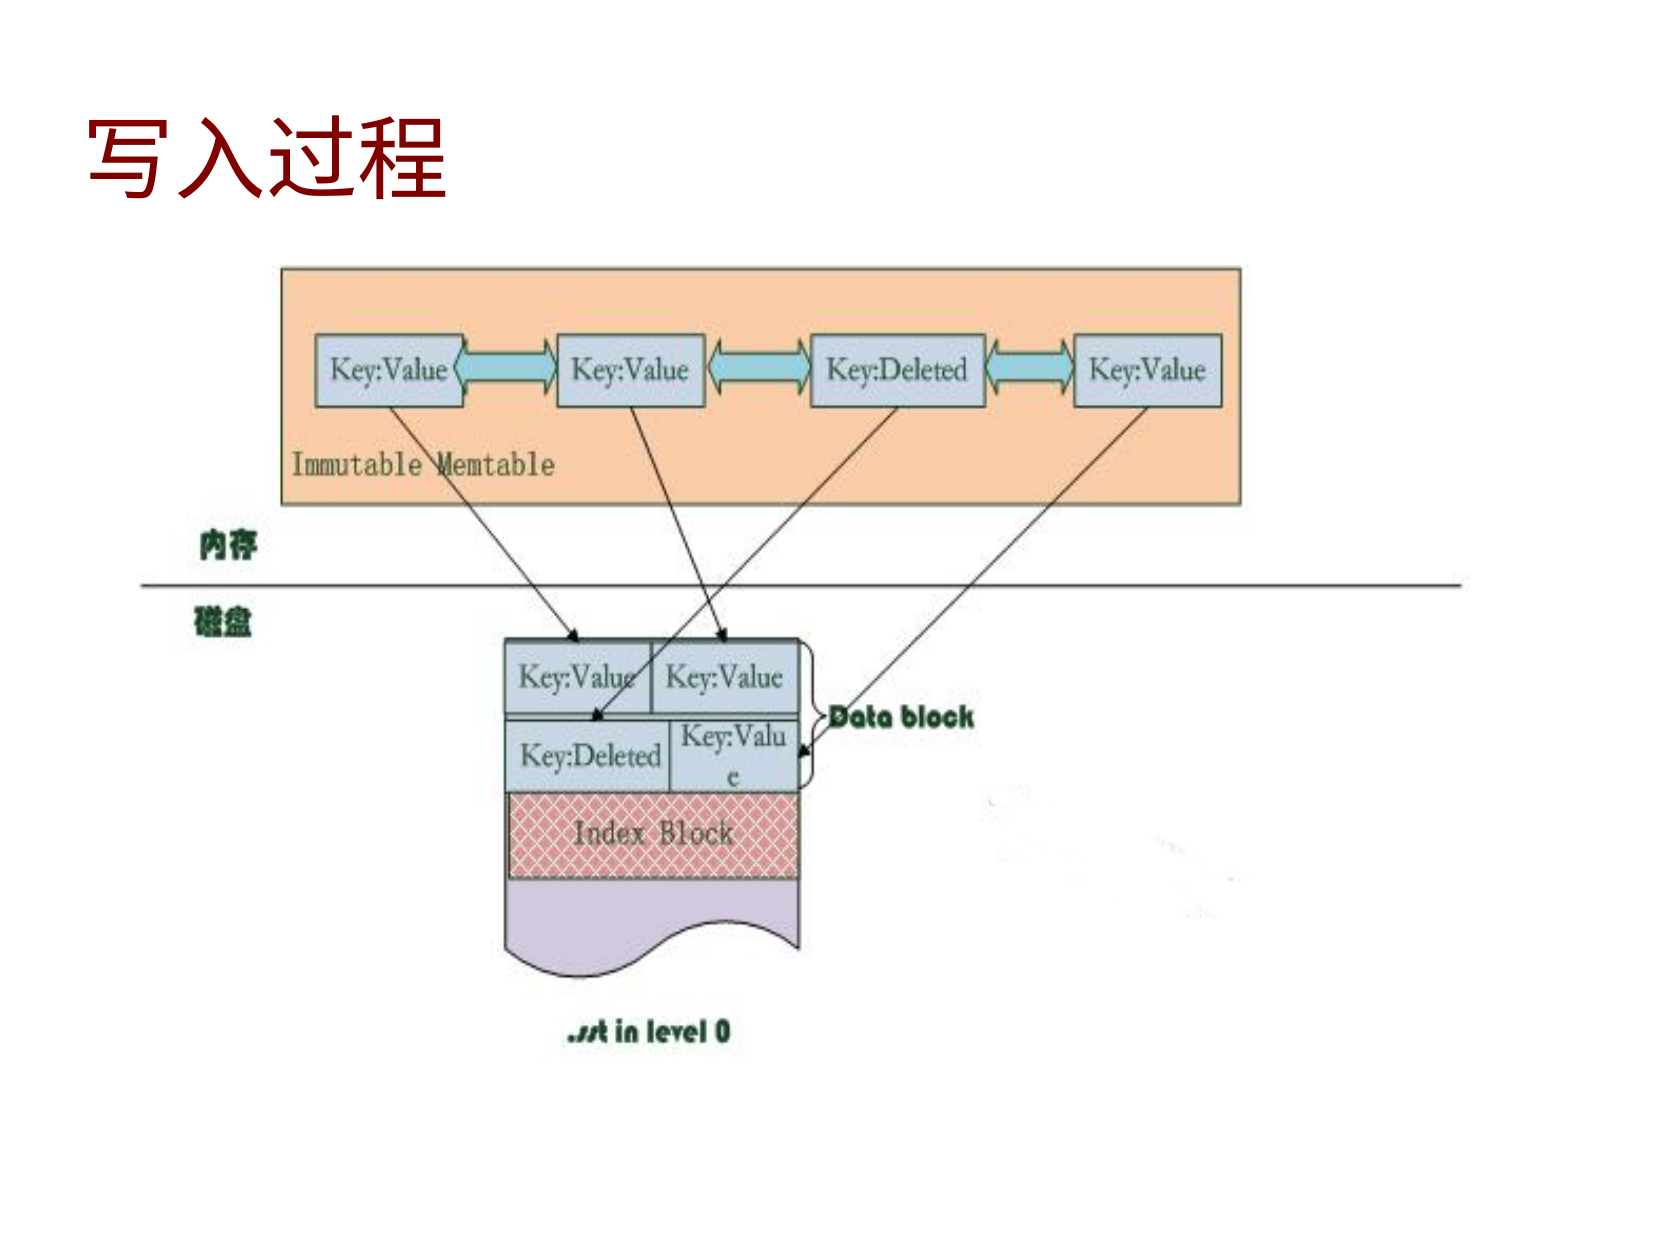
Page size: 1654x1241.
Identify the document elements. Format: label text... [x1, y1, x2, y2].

title 写入过程 [82, 49, 1571, 257]
picture [104, 264, 1470, 1066]
